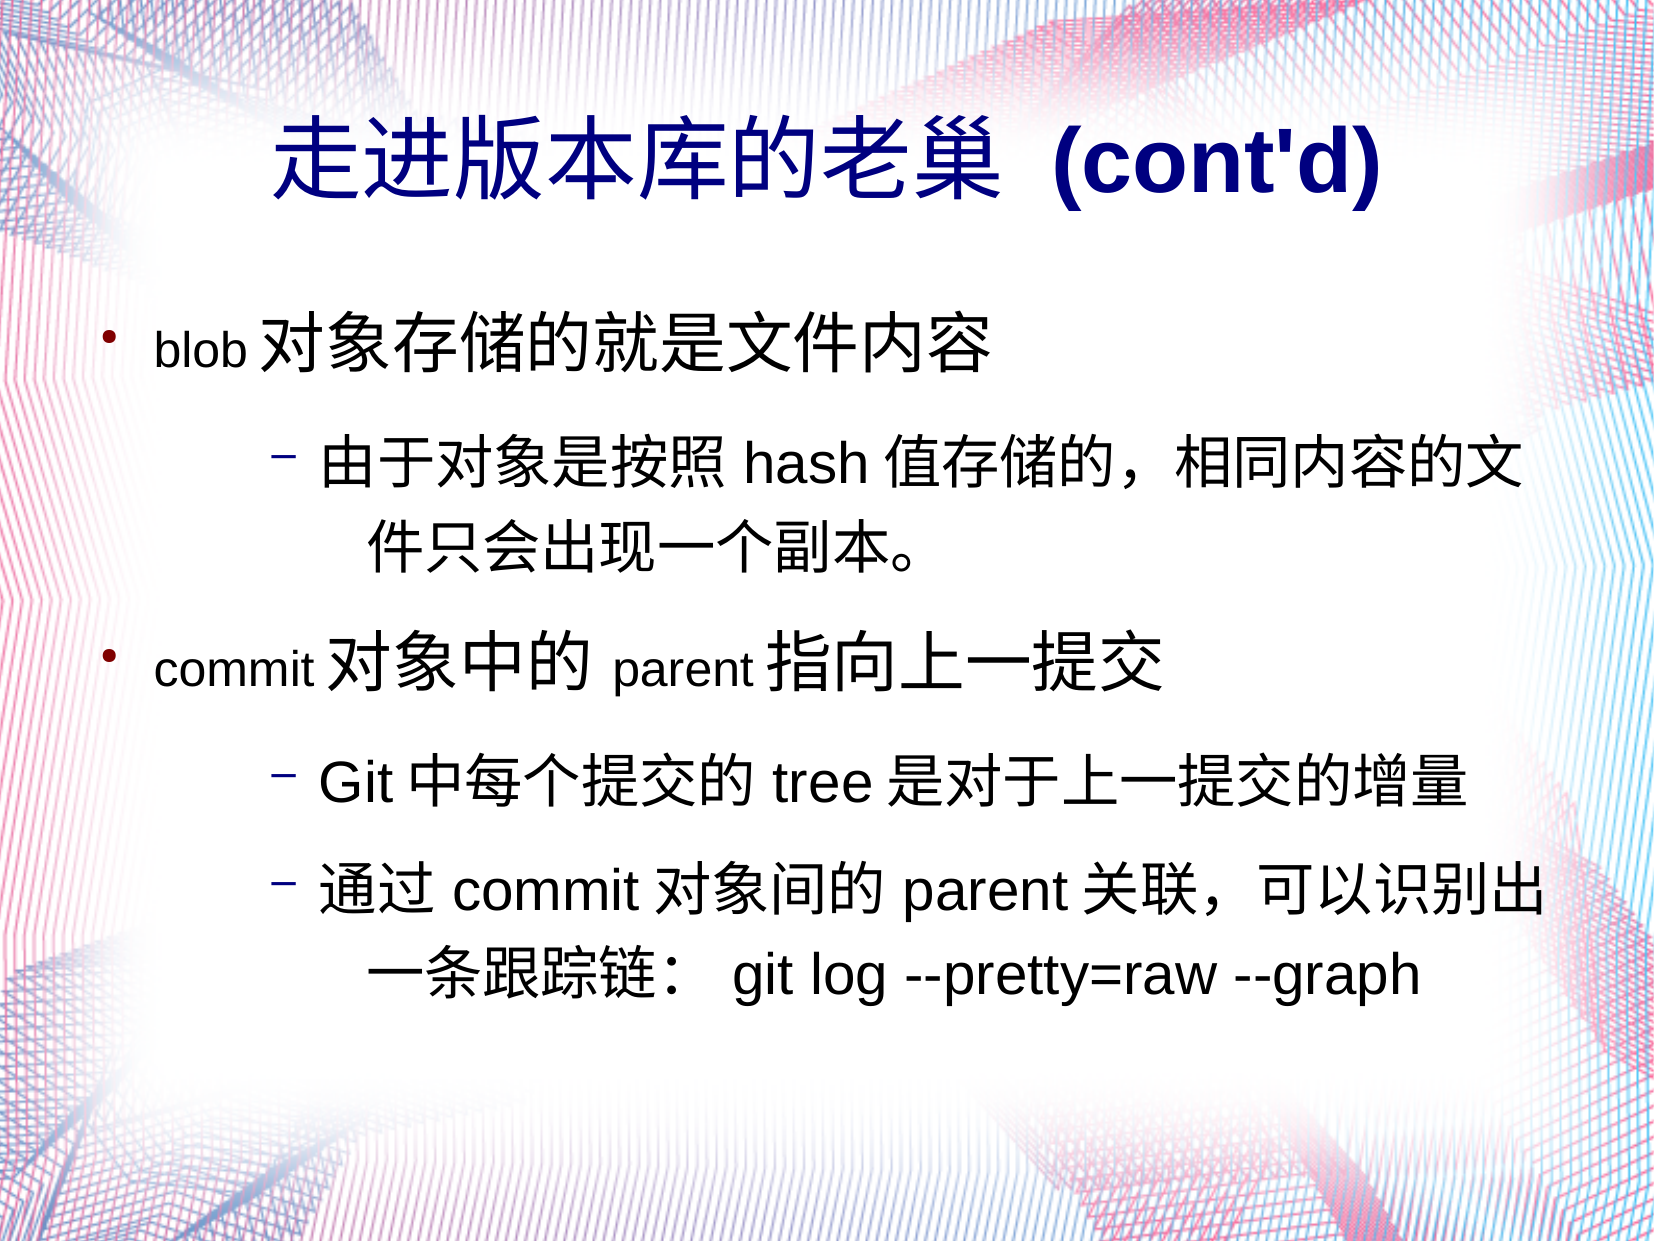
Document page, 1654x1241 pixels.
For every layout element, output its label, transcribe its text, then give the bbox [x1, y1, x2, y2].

list blob对象存储的就是文件内容 由于对象是按照hash值存储的，相同内容的文件只会出现一个副本。 commit对象中的parent指向上一提交 Git中每个提交的tree是对于上一提交的增量 通过commit对象间的parent关联，可以识别出一条跟踪链：git log --pretty=raw --graph [82, 290, 1571, 1010]
picture [0, 0, 1654, 1241]
title 走进版本库的老巢 (cont'd) [82, 49, 1571, 257]
